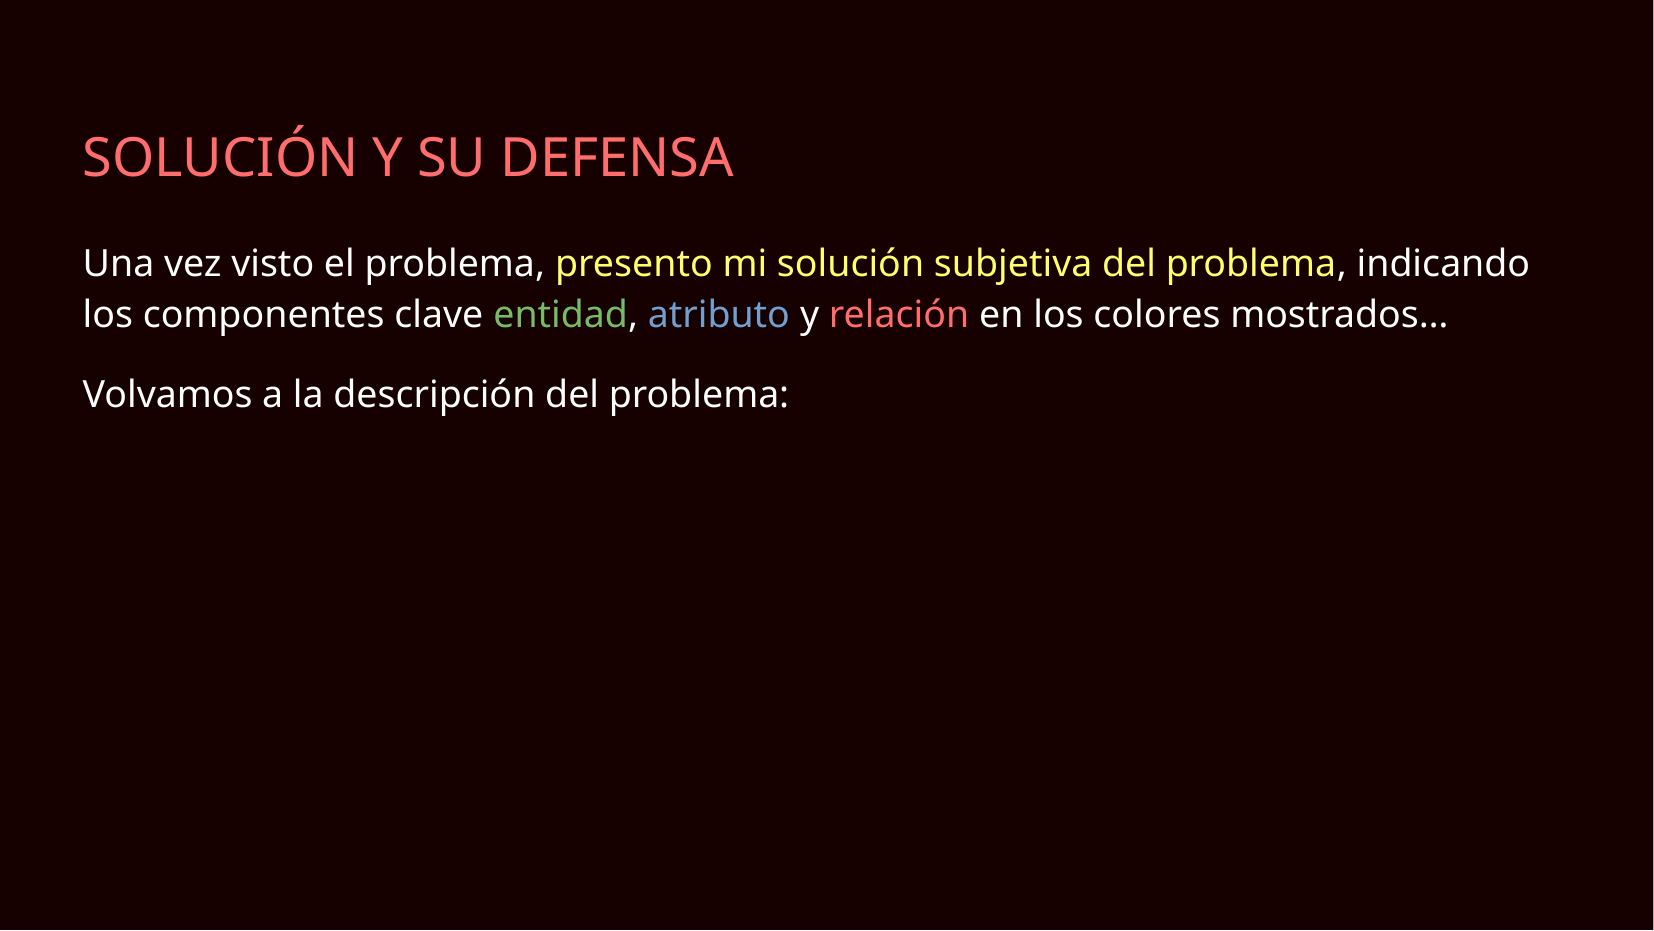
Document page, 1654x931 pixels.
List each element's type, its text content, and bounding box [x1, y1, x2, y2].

list Una vez visto el problema, presento mi solución subjetiva del problema, indicando los componentes clave entidad, atributo y relación en los colores mostrados… Volvamos a la descripción del problema: [82, 236, 1571, 857]
title SOLUCIÓN Y SU DEFENSA [82, 37, 1571, 193]
